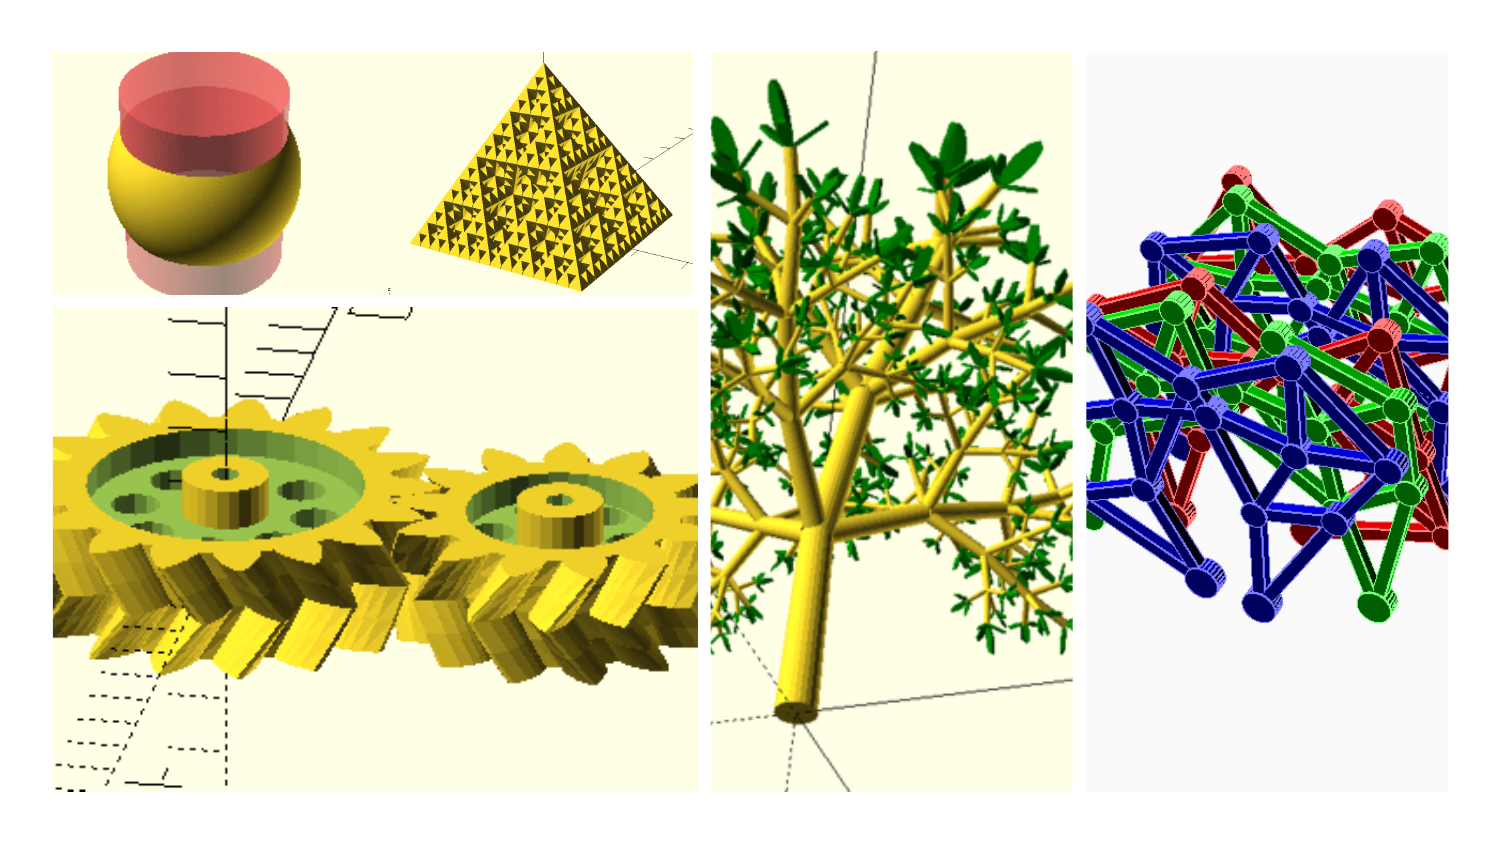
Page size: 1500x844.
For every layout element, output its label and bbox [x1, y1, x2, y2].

picture [710, 51, 1073, 792]
picture [52, 307, 698, 792]
picture [1086, 52, 1449, 792]
picture [52, 52, 693, 295]
